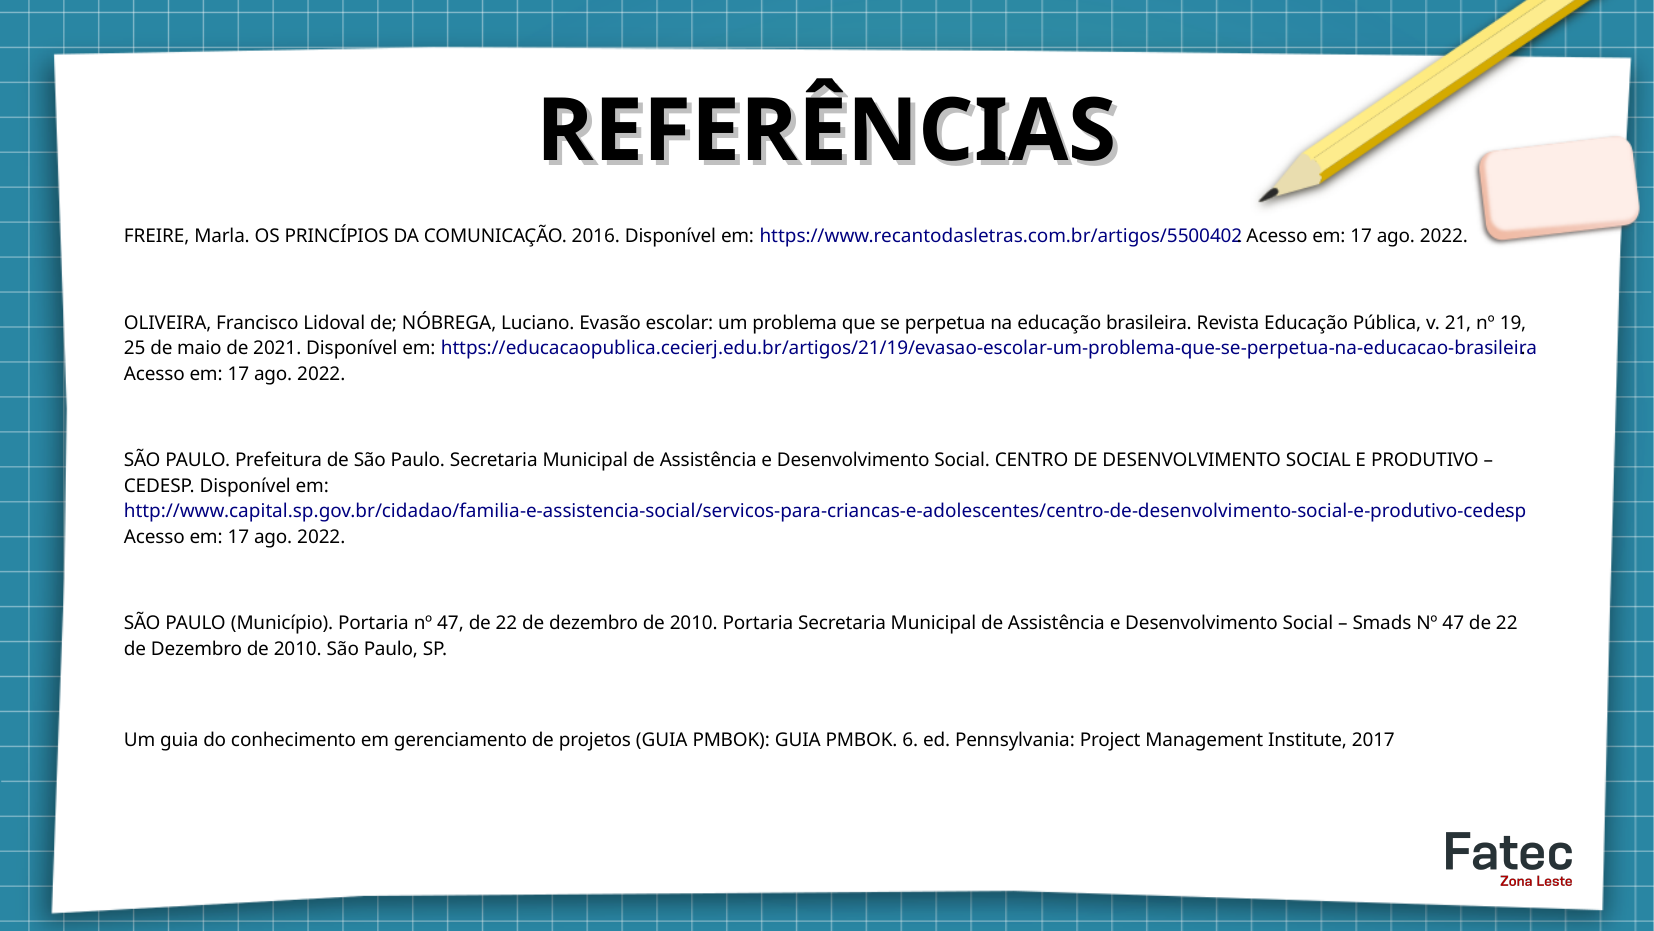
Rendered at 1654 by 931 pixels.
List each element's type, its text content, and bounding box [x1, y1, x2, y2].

list FREIRE, Marla. OS PRINCÍPIOS DA COMUNICAÇÃO. 2016. Disponível em: https://www.recantodasletras.com.br/artigos/5500402. Acesso em: 17 ago. 2022. OLIVEIRA, Francisco Lidoval de; NÓBREGA, Luciano. Evasão escolar: um problema que se perpetua na educação brasileira. Revista Educação Pública, v. 21, nº 19, 25 de maio de 2021. Disponível em: https://educacaopublica.cecierj.edu.br/artigos/21/19/evasao-escolar-um-problema-que-se-perpetua-na-educacao-brasileira. Acesso em: 17 ago. 2022. SÃO PAULO. Prefeitura de São Paulo. Secretaria Municipal de Assistência e Desenvolvimento Social. CENTRO DE DESENVOLVIMENTO SOCIAL E PRODUTIVO – CEDESP. Disponível em: http://www.capital.sp.gov.br/cidadao/familia-e-assistencia-social/servicos-para-criancas-e-adolescentes/centro-de-desenvolvimento-social-e-produtivo-cedesp. Acesso em: 17 ago. 2022. SÃO PAULO (Município). Portaria nº 47, de 22 de dezembro de 2010. Portaria Secretaria Municipal de Assistência e Desenvolvimento Social – Smads Nº 47 de 22 de Dezembro de 2010. São Paulo, SP. Um guia do conhecimento em gerenciamento de projetos (GUIA PMBOK): GUIA PMBOK. 6. ed. Pennsylvania: Project Management Institute, 2017 [124, 217, 1542, 758]
title REFERÊNCIAS [82, 48, 1571, 205]
picture [0, 0, 1654, 931]
